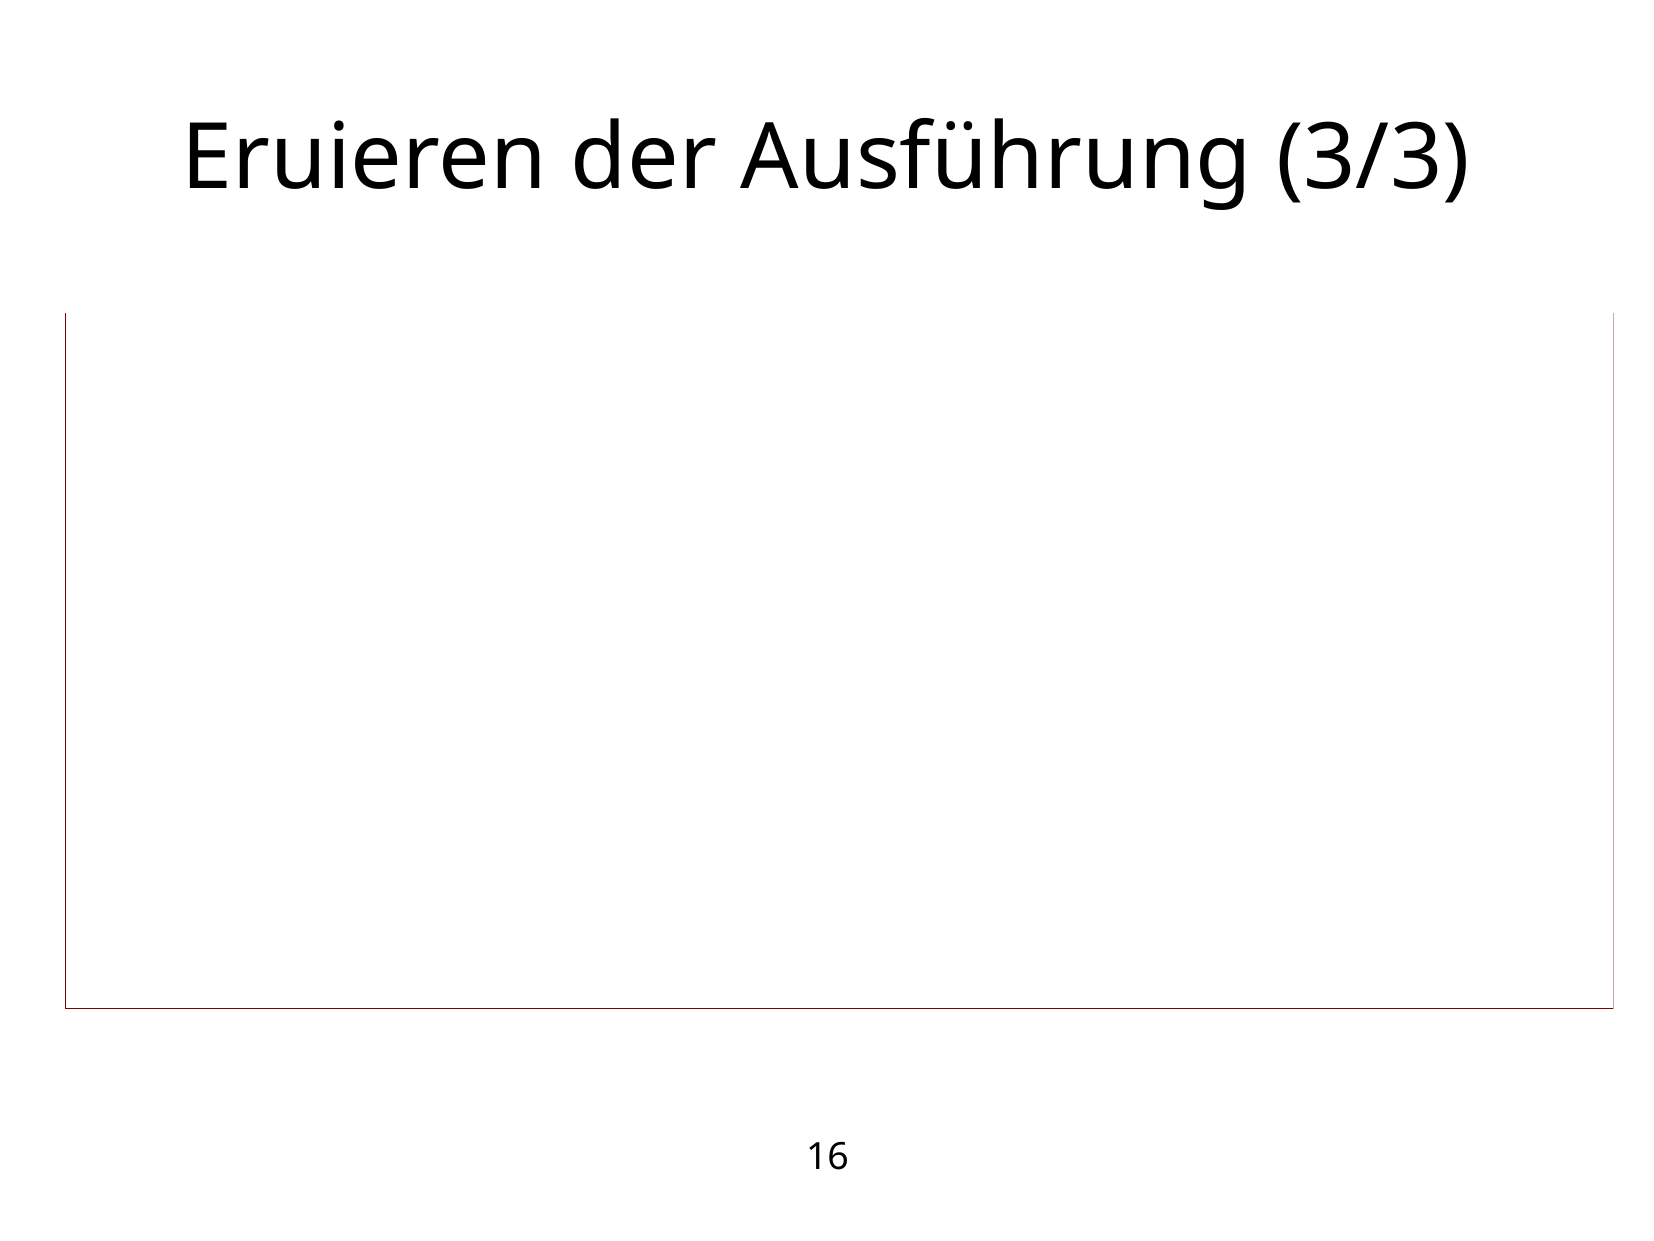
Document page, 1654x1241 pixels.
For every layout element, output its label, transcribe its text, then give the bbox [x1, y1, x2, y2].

title Eruieren der Ausführung (3/3) [82, 49, 1571, 257]
picture [63, 313, 1614, 1009]
